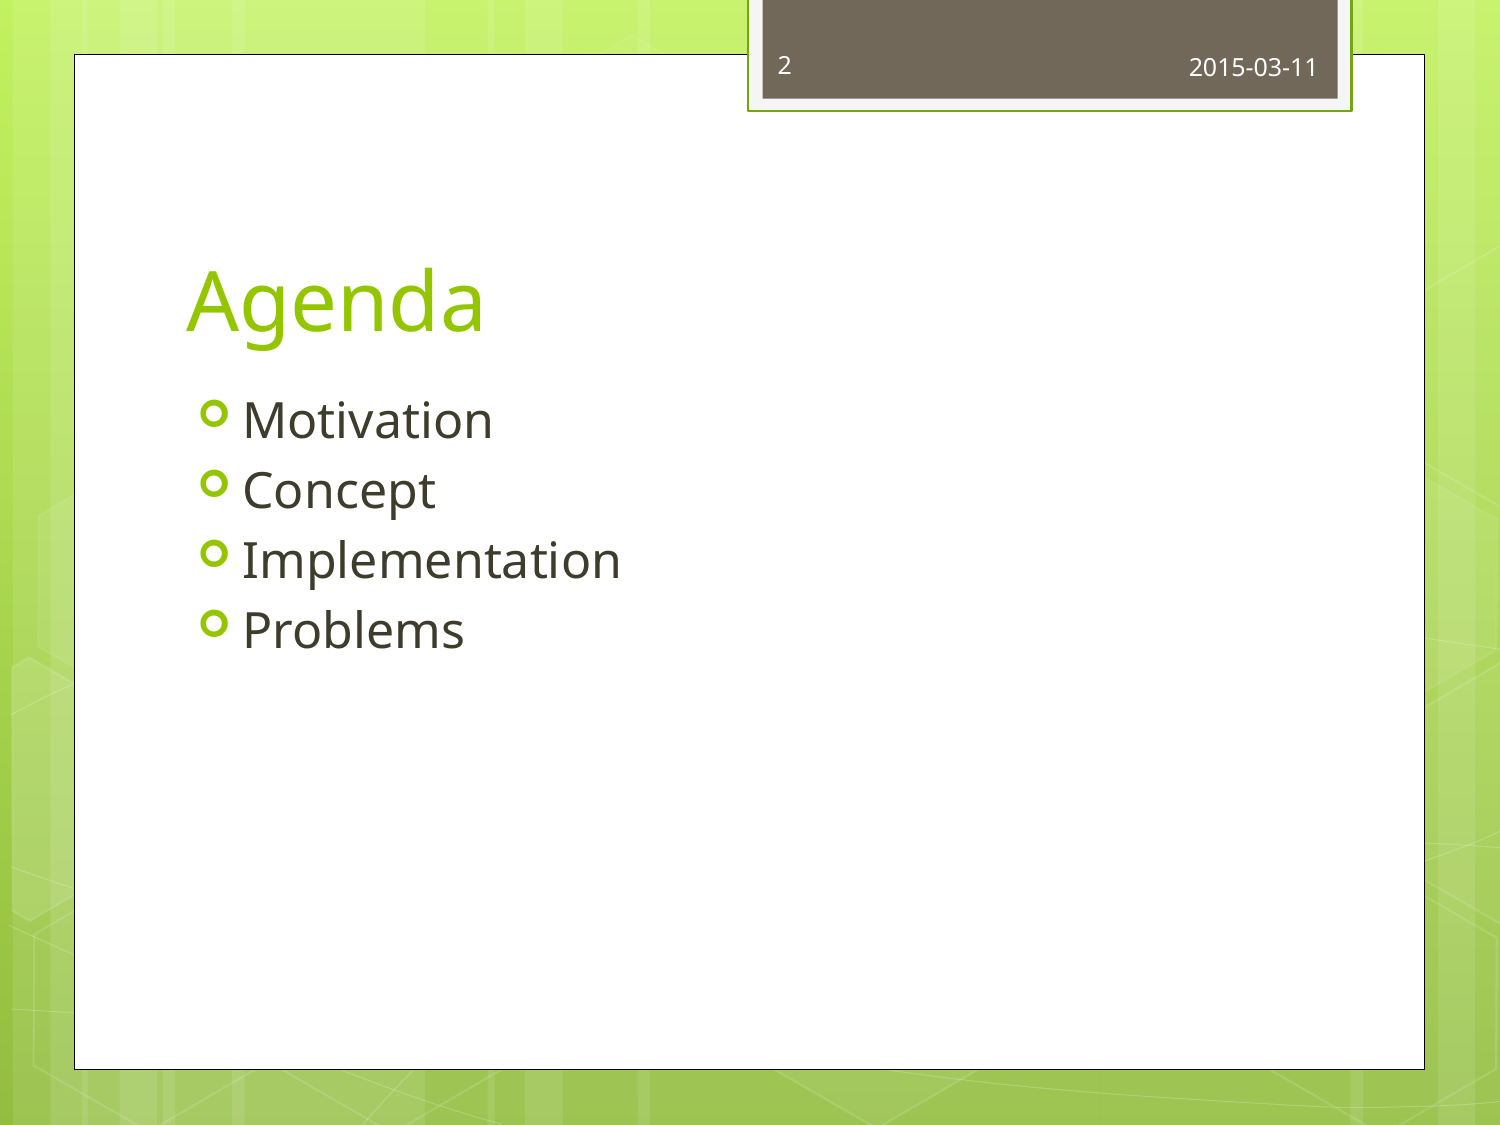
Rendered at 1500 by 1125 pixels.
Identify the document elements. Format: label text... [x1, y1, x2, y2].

slide_number 2015-03-11 [983, 36, 1334, 97]
slide_number <number> [762, 36, 982, 97]
list Motivation Concept Implementation Problems [171, 381, 1283, 957]
title Agenda [171, 168, 1324, 357]
